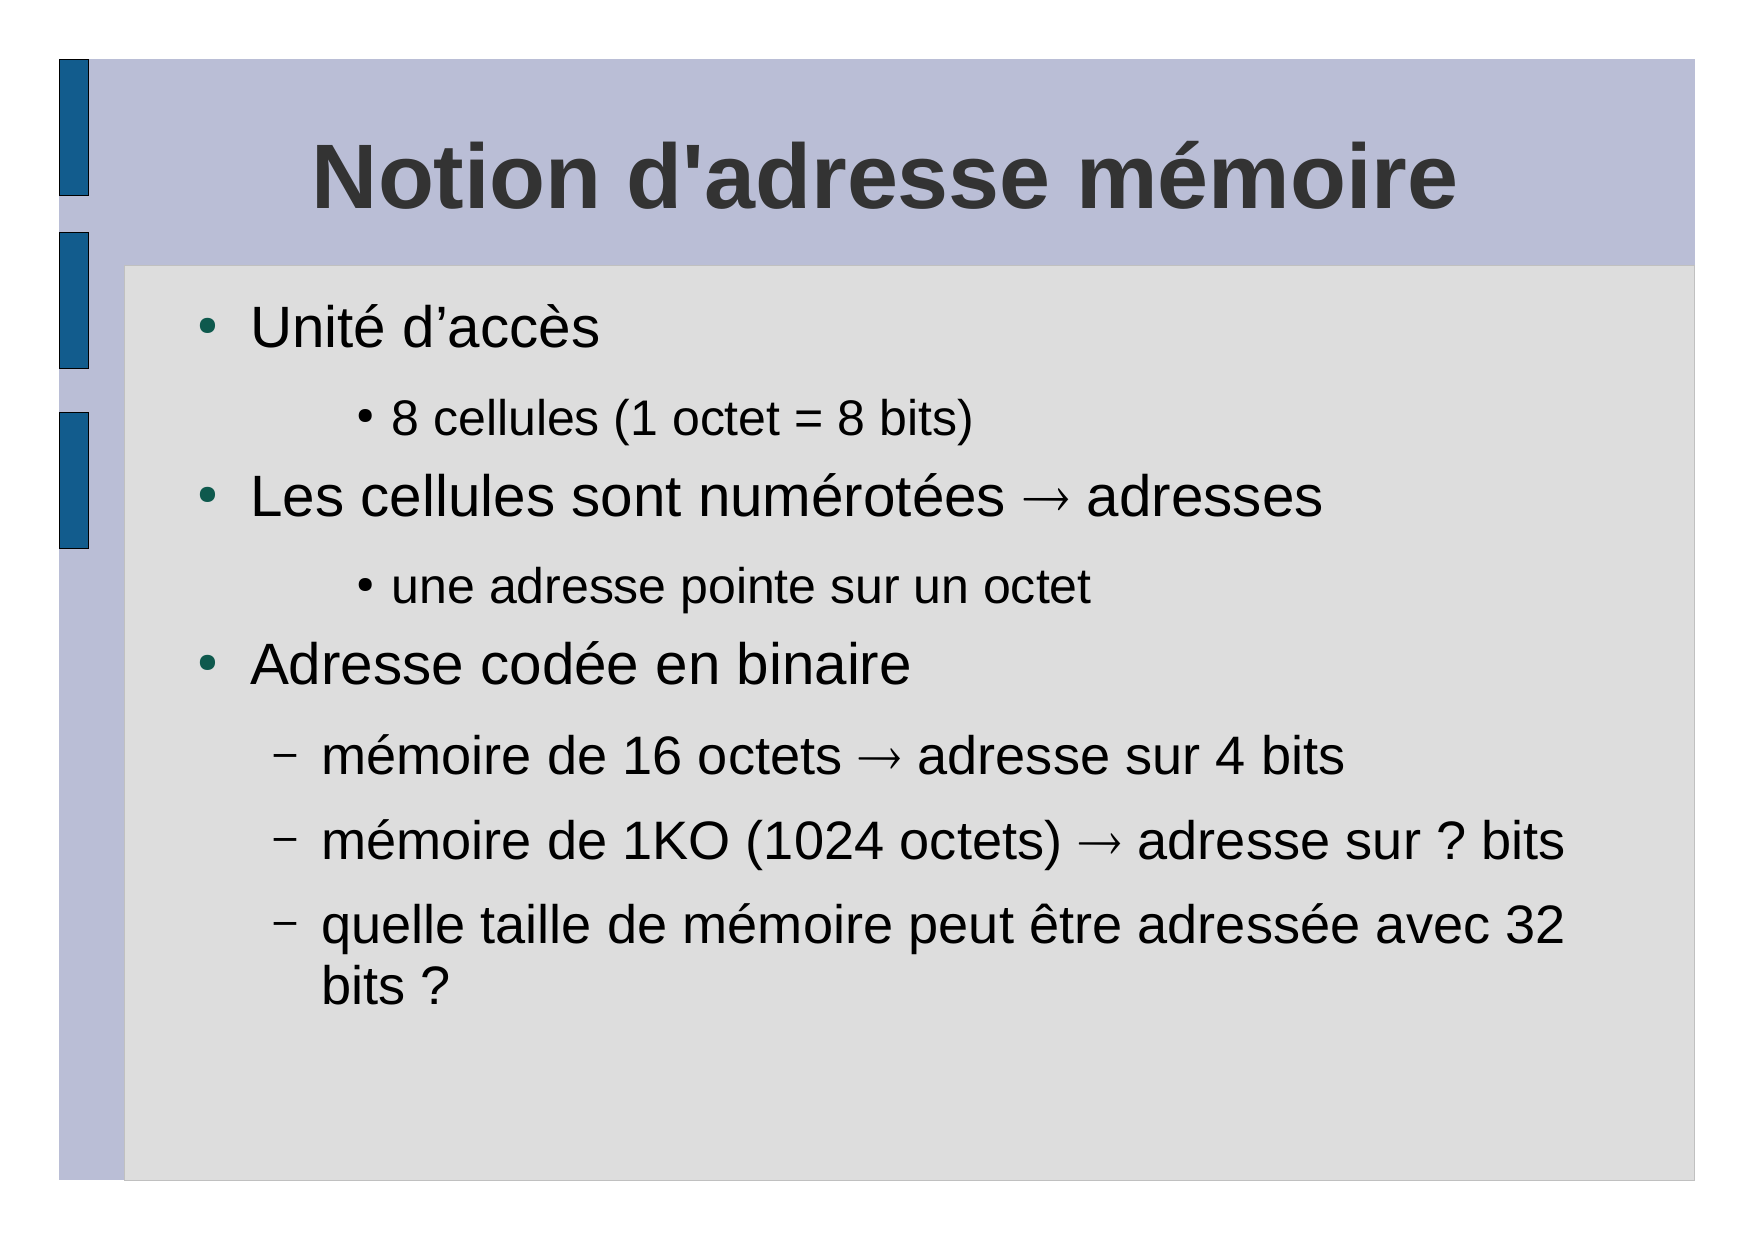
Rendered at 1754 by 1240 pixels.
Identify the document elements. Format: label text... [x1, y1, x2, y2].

title Notion d'adresse mémoire [118, 88, 1654, 266]
list Unité d’accès 8 cellules (1 octet = 8 bits) Les cellules sont numérotées  adresses une adresse pointe sur un octet Adresse codée en binaire mémoire de 16 octets  adresse sur 4 bits mémoire de 1KO (1024 octets)  adresse sur ? bits quelle taille de mémoire peut être adressée avec 32 bits ? [179, 295, 1654, 1093]
